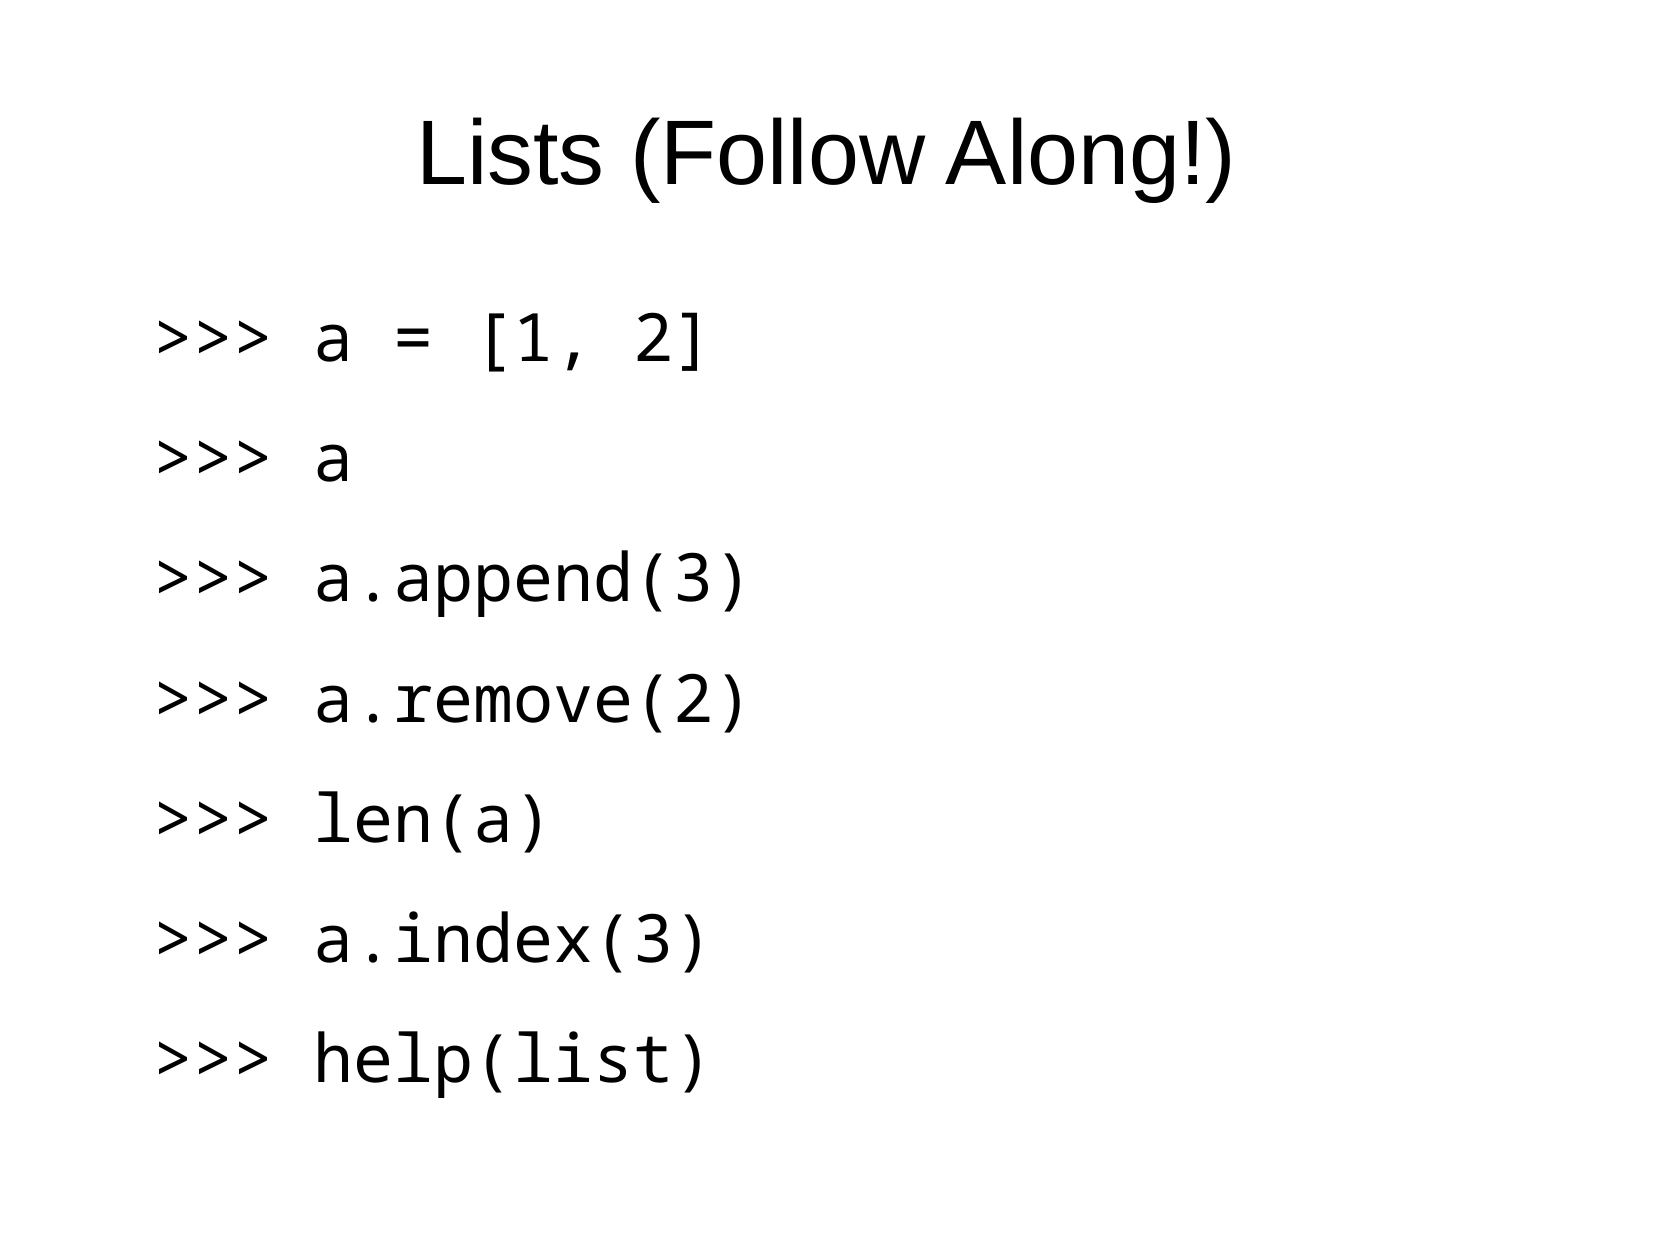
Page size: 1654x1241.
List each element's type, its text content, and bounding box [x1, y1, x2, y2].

list >>> a = [1, 2] >>> a >>> a.append(3) >>> a.remove(2) >>> len(a) >>> a.index(3) >>> help(list) [82, 290, 1571, 1109]
title Lists (Follow Along!) [82, 49, 1571, 257]
